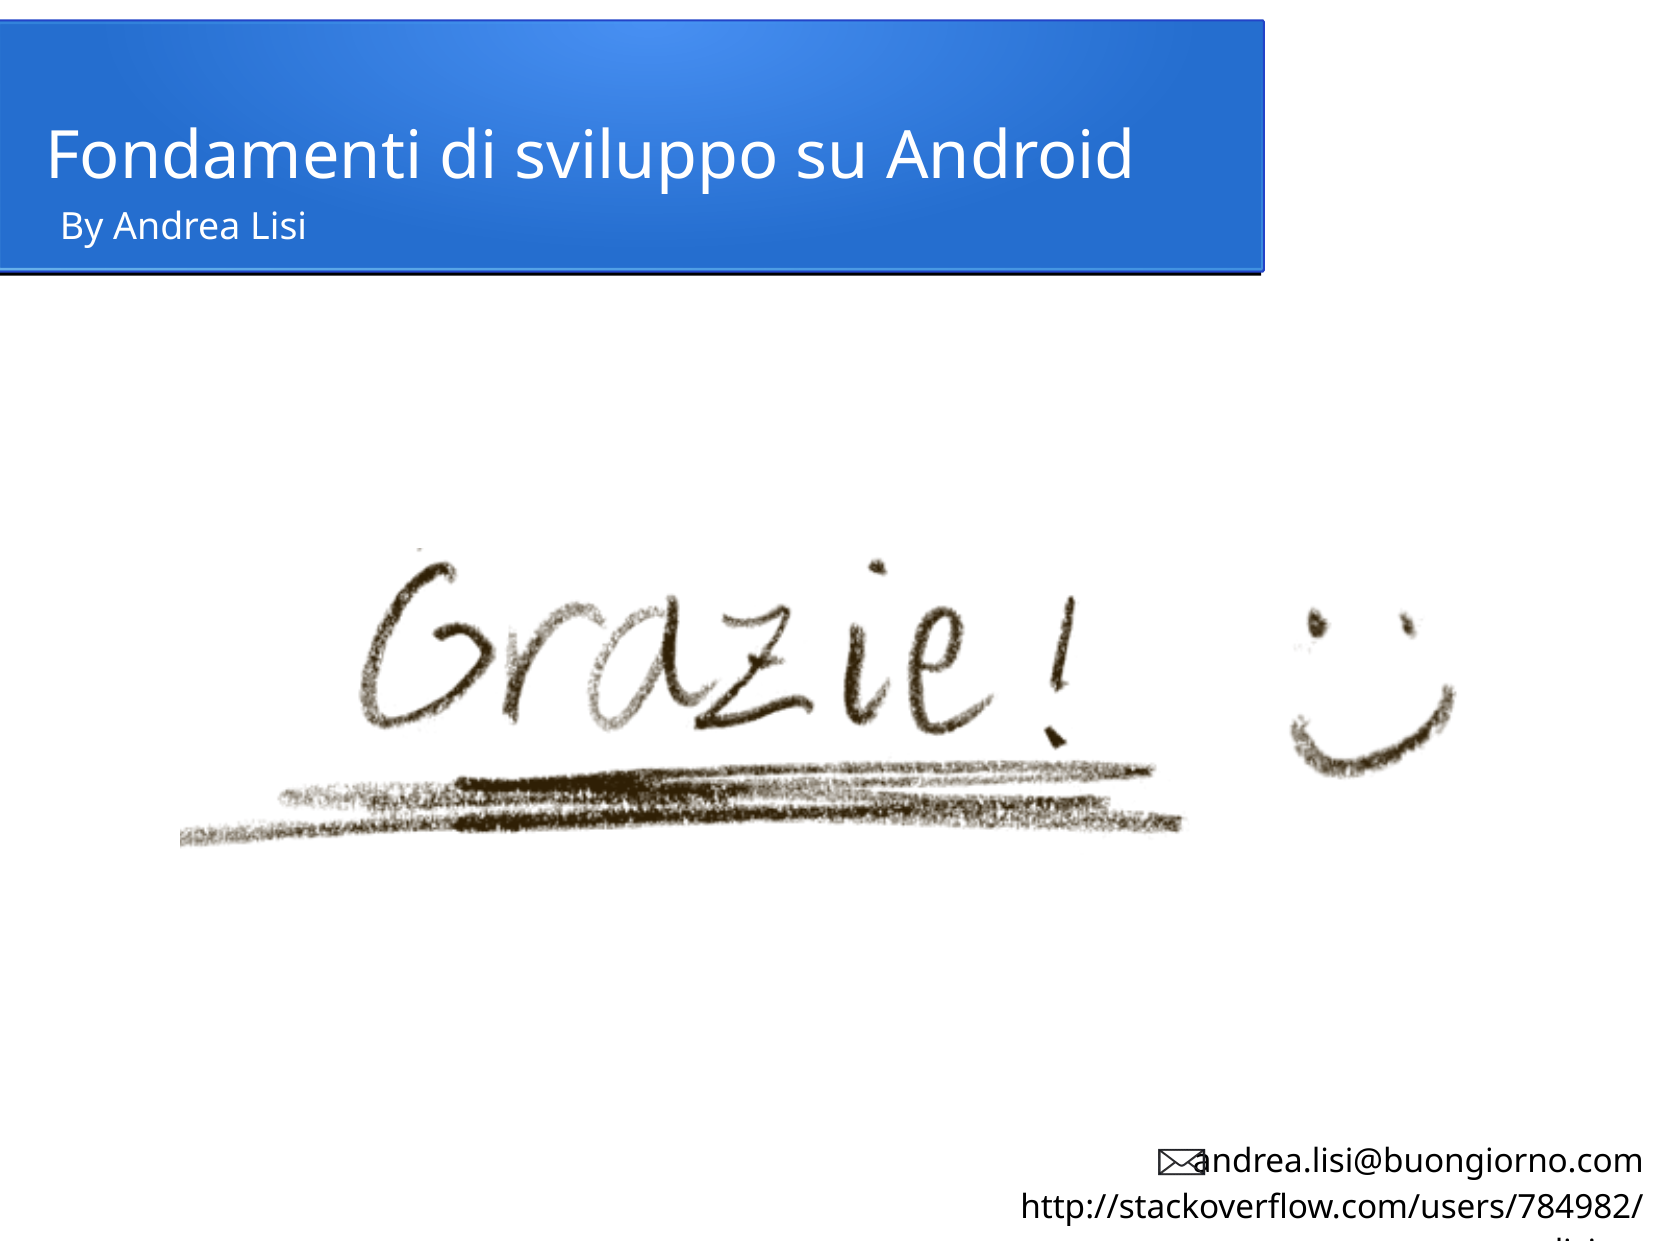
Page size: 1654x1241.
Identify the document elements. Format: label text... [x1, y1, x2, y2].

picture [180, 548, 1459, 856]
text_box By Andrea Lisi [45, 191, 451, 257]
text_box andrea.lisi@buongiorno.com http://stackoverflow.com/users/784982/lisitso [939, 1130, 1654, 1235]
picture [1151, 1139, 1212, 1185]
title Fondamenti di sviluppo su Android [45, 49, 1250, 257]
